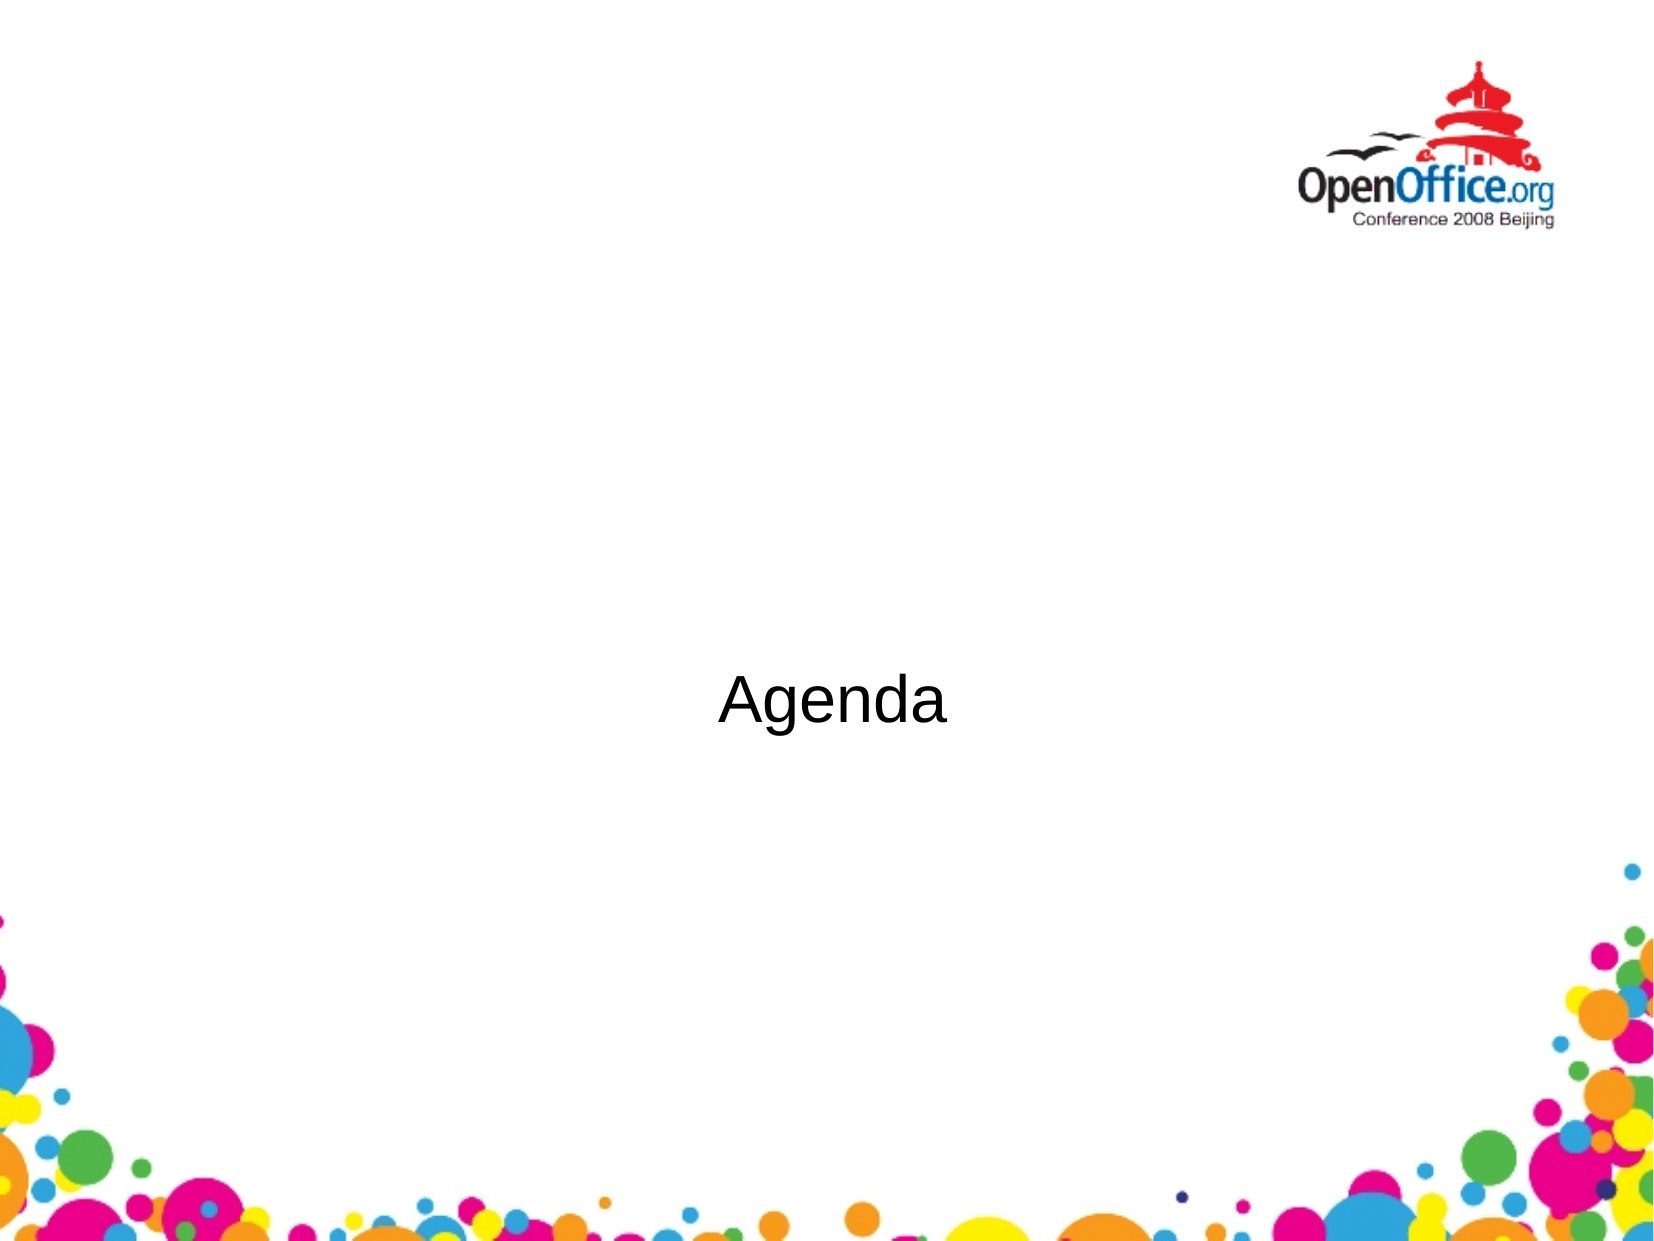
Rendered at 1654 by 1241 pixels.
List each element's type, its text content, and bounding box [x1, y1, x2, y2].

picture [1285, 51, 1569, 250]
subtitle Agenda [88, 290, 1577, 1109]
picture [0, 810, 1654, 1241]
